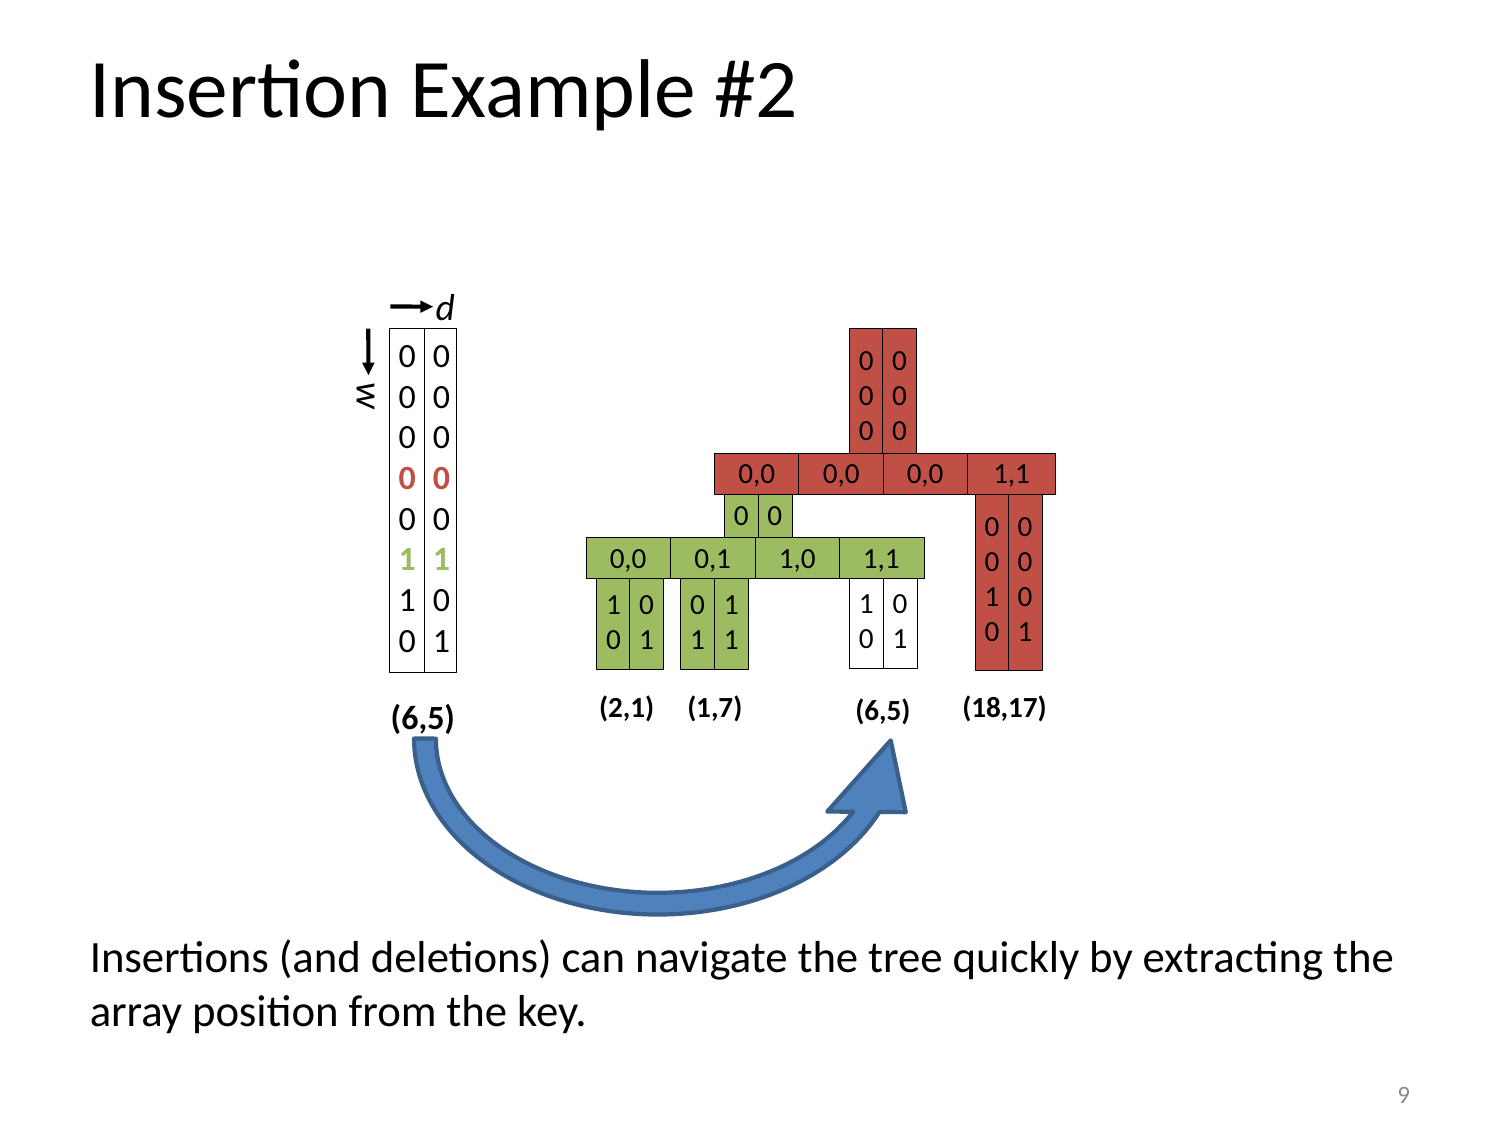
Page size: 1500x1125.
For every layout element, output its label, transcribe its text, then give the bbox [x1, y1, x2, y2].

text_box 000 1 [1008, 504, 1042, 671]
text_box 1 1 [714, 588, 748, 672]
text_box 0 0 0 [849, 325, 882, 443]
text_box 0 [758, 504, 792, 528]
text_box 0,0 [714, 443, 798, 504]
text_box 0,0 [882, 443, 968, 504]
text_box 1,1 [838, 528, 924, 588]
text_box 0 1 [680, 588, 714, 672]
text_box (6,5) [821, 680, 945, 740]
text_box (18,17) [943, 677, 1066, 738]
text_box (1,7) [653, 677, 776, 738]
text_box <number> [1074, 1079, 1425, 1107]
text_box 1 0 [596, 588, 629, 672]
text_box 0 [724, 504, 758, 528]
text_box 0 1 [884, 588, 917, 671]
text_box 0,1 [670, 528, 754, 588]
text_box 1,1 [968, 443, 1056, 504]
text_box 001 0 [975, 504, 1008, 671]
text_box Insertion Example #2 [75, 12, 1425, 155]
text_box 0 1 [629, 588, 664, 672]
text_box Insertions (and deletions) can navigate the tree quickly by extracting the array position from the key. [75, 174, 1425, 1050]
text_box 1 0 [849, 588, 884, 671]
picture [385, 324, 461, 743]
text_box (2,1) [565, 677, 653, 738]
text_box d [412, 275, 525, 335]
text_box 0,0 [798, 443, 882, 504]
text_box 0 0 0 [882, 325, 917, 443]
text_box 0,0 [585, 528, 670, 588]
text_box 1,0 [754, 528, 838, 588]
text_box w [341, 358, 402, 472]
text_box [414, 740, 906, 915]
